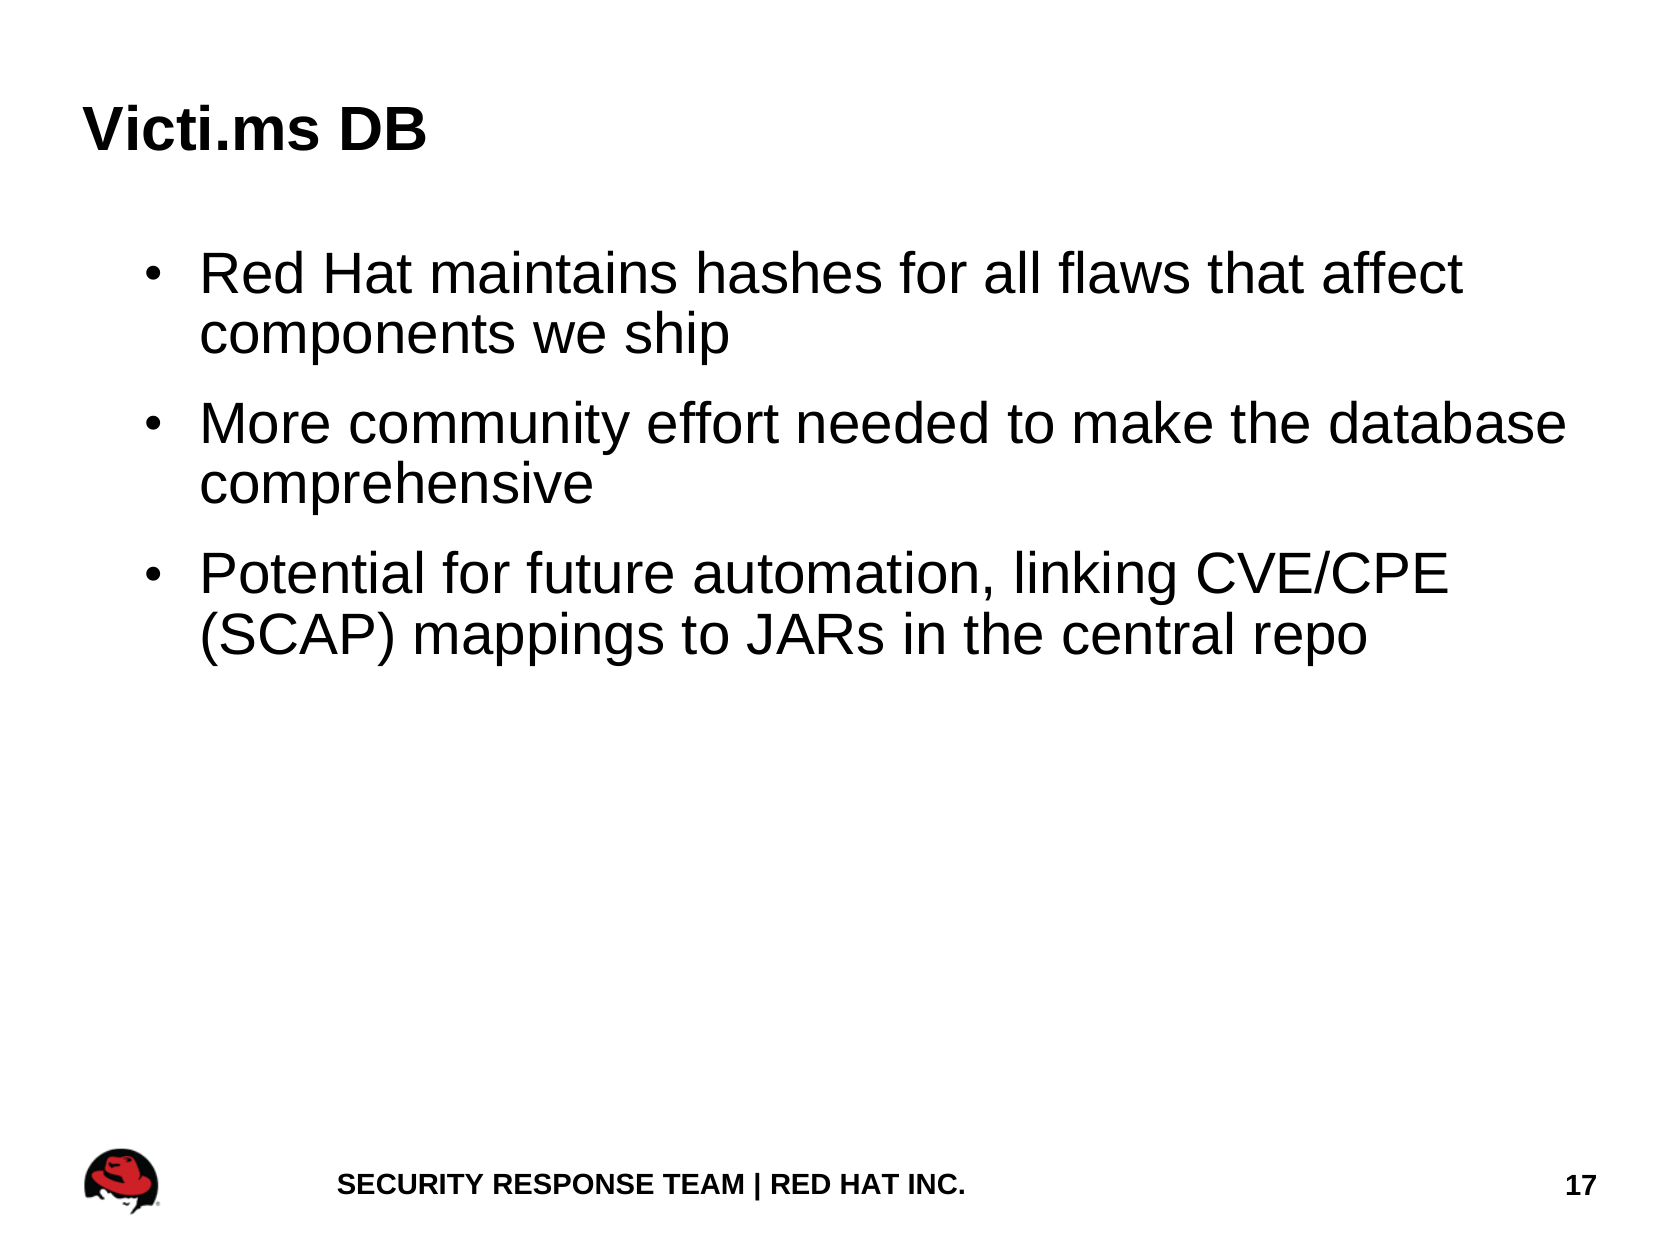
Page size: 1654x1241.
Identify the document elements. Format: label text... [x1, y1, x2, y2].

list Red Hat maintains hashes for all flaws that affect components we ship More community effort needed to make the database comprehensive Potential for future automation, linking CVE/CPE (SCAP) mappings to JARs in the central repo [86, 244, 1575, 965]
title Victi.ms DB [82, 37, 1571, 225]
picture [83, 1146, 166, 1224]
